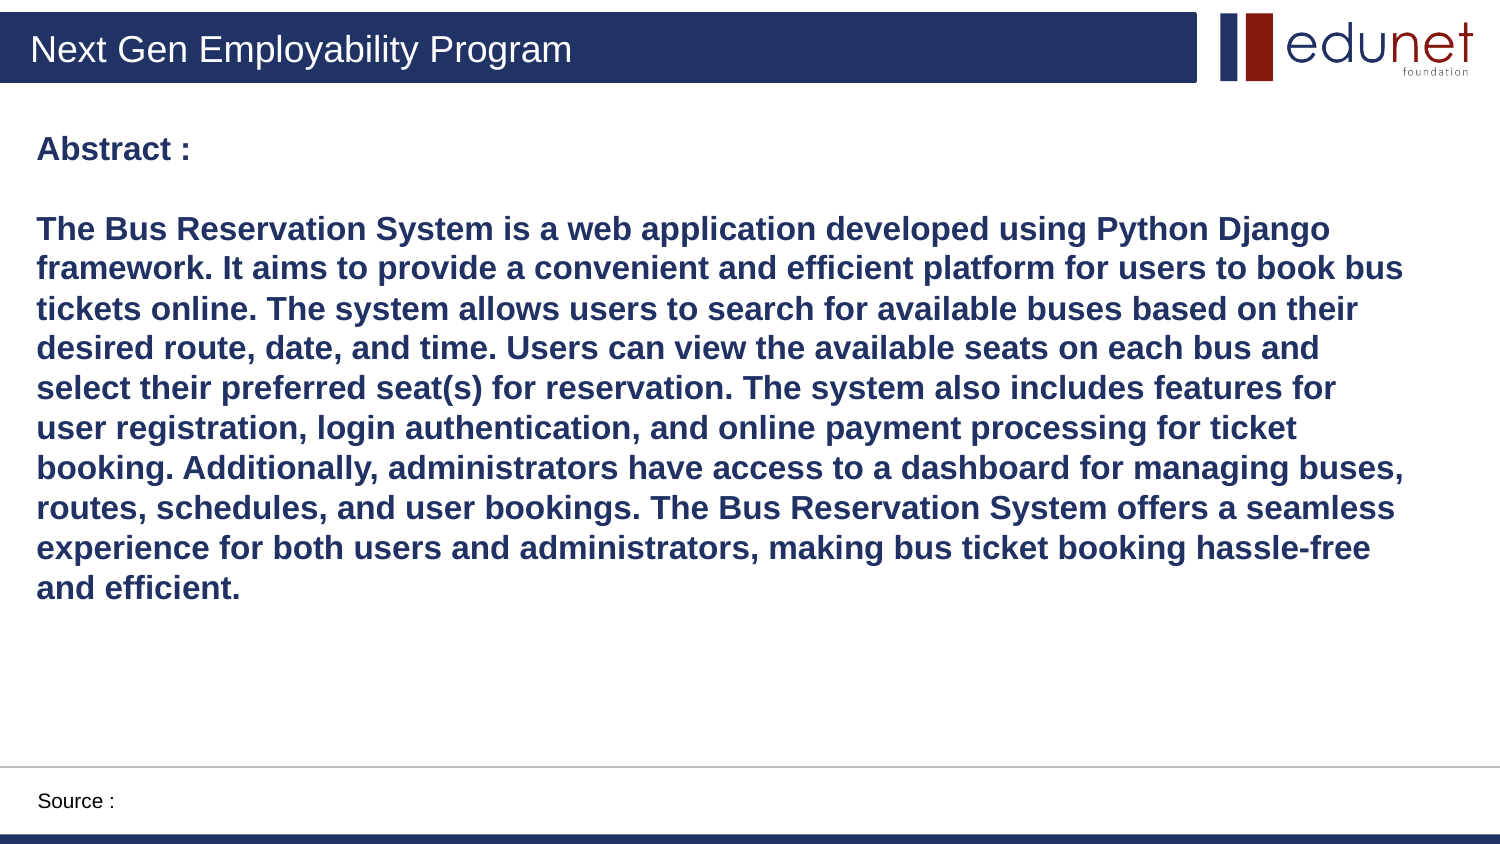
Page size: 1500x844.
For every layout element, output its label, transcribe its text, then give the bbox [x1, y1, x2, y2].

picture [1279, 14, 1482, 83]
title Abstract : The Bus Reservation System is a web application developed using Python Django framework. It aims to provide a convenient and efficient platform for users to book bus tickets online. The system allows users to search for available buses based on their desired route, date, and time. Users can view the available seats on each bus and select their preferred seat(s) for reservation. The system also includes features for user registration, login authentication, and online payment processing for ticket booking. Additionally, administrators have access to a dashboard for managing buses, routes, schedules, and user bookings. The Bus Reservation System offers a seamless experience for both users and administrators, making bus ticket booking hassle-free and efficient. [21, 111, 1430, 165]
text_box Source : [22, 773, 139, 826]
